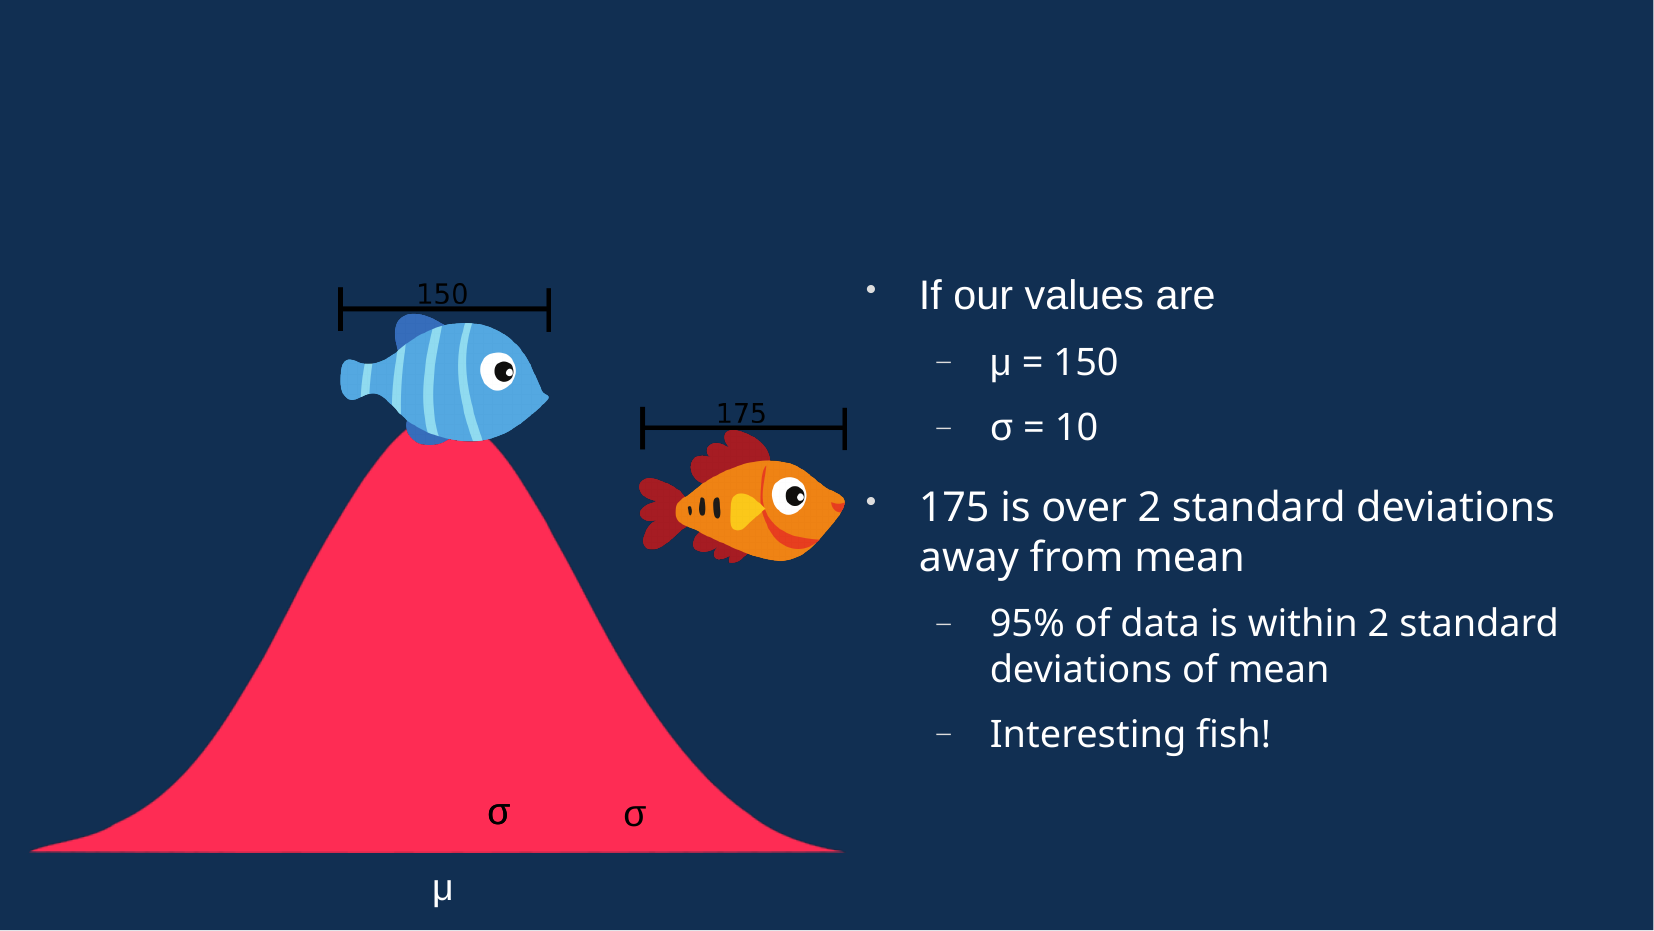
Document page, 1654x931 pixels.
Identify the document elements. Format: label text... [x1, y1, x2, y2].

text_box σ [472, 782, 526, 840]
text_box μ [417, 858, 469, 916]
list If our values are μ = 150 σ = 10 175 is over 2 standard deviations away from mean 95% of data is within 2 standard deviations of mean Interesting fish! [848, 268, 1563, 806]
text_box σ [608, 785, 662, 842]
picture [29, 283, 847, 853]
